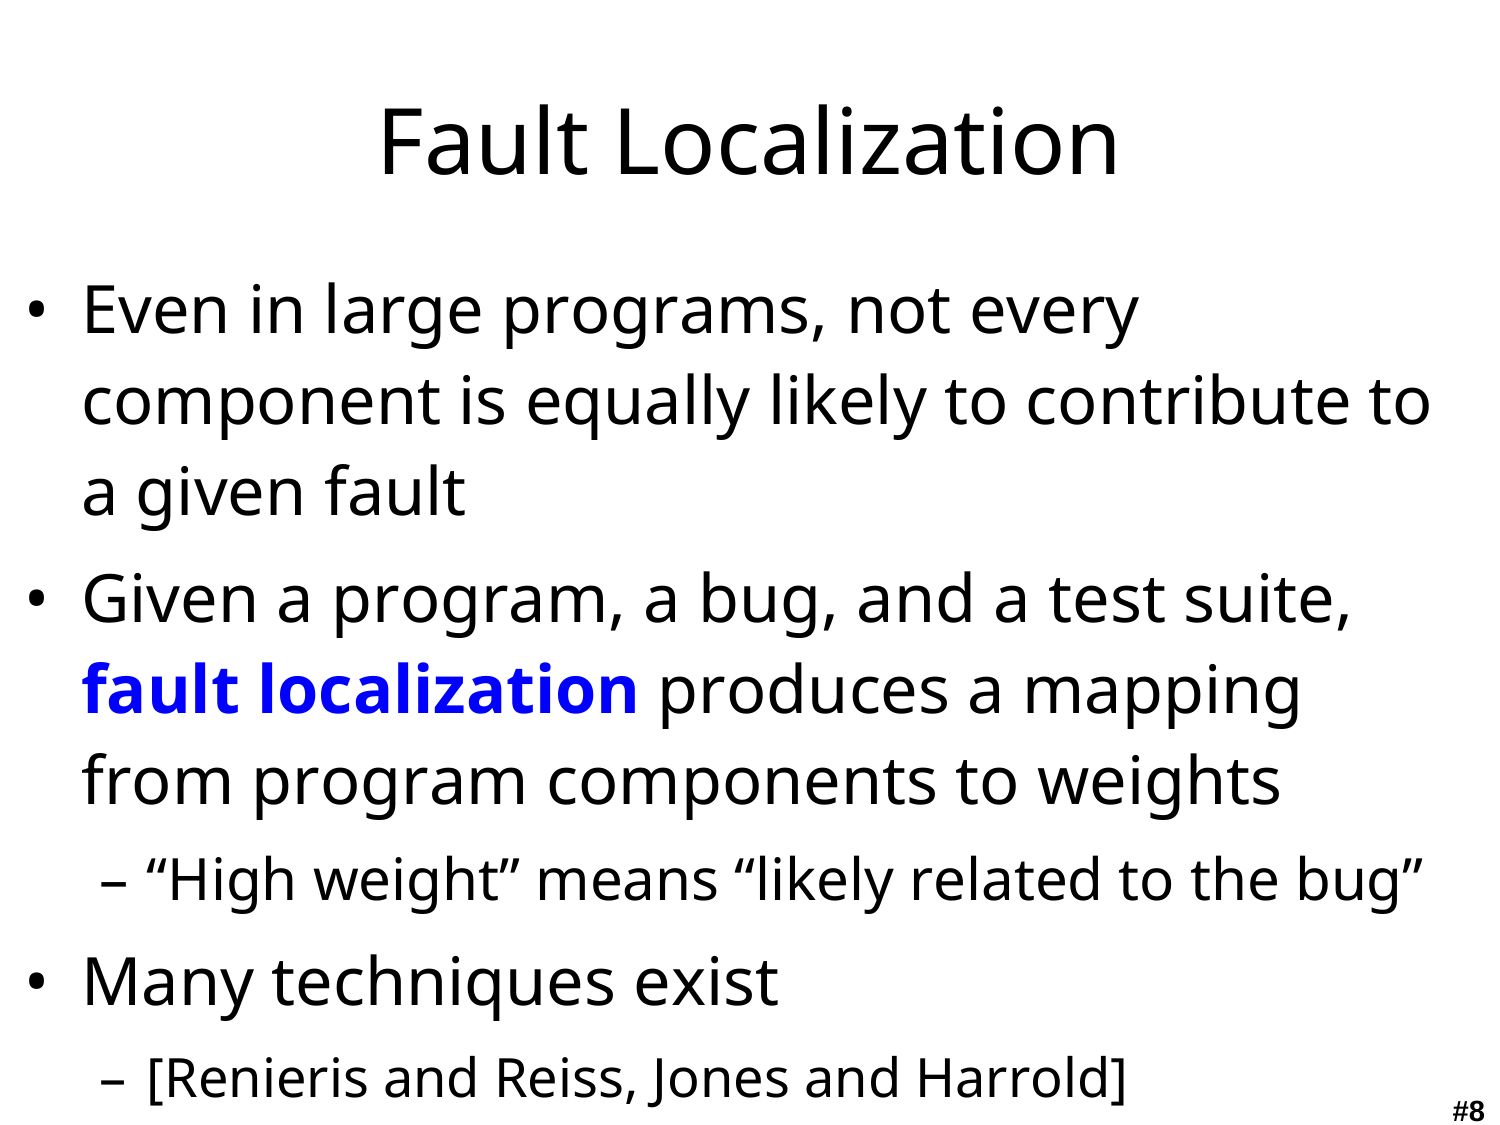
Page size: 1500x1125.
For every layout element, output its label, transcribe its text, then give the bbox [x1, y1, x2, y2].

title Fault Localization [24, 45, 1476, 233]
list Even in large programs, not every component is equally likely to contribute to a given fault Given a program, a bug, and a test suite, fault localization produces a mapping from program components to weights “High weight” means “likely related to the bug” Many techniques exist [Renieris and Reiss, Jones and Harrold] Loosely: print statement debugging, note all statements only visited on bug test case [24, 262, 1476, 1101]
